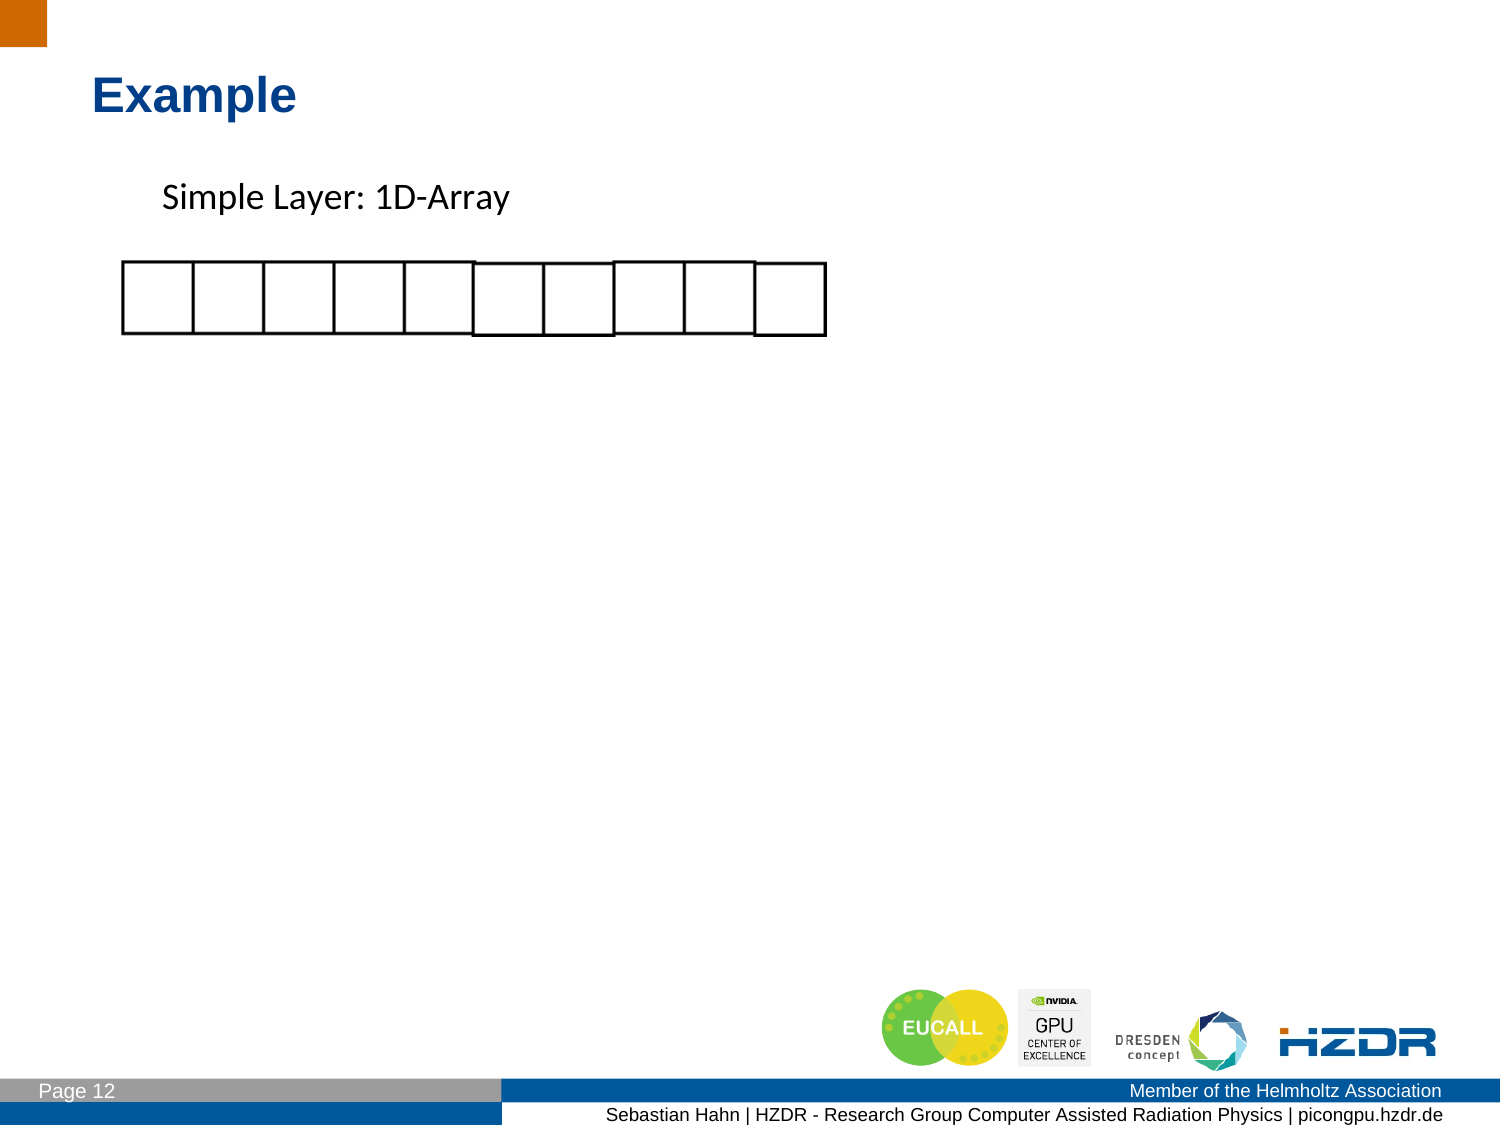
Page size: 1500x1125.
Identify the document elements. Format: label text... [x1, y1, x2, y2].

picture [1116, 1011, 1247, 1071]
list Example [76, 54, 1424, 209]
picture [120, 259, 827, 337]
text_box Simple Layer: 1D-Array [147, 164, 606, 225]
picture [874, 980, 1099, 1075]
picture [1257, 1011, 1453, 1073]
